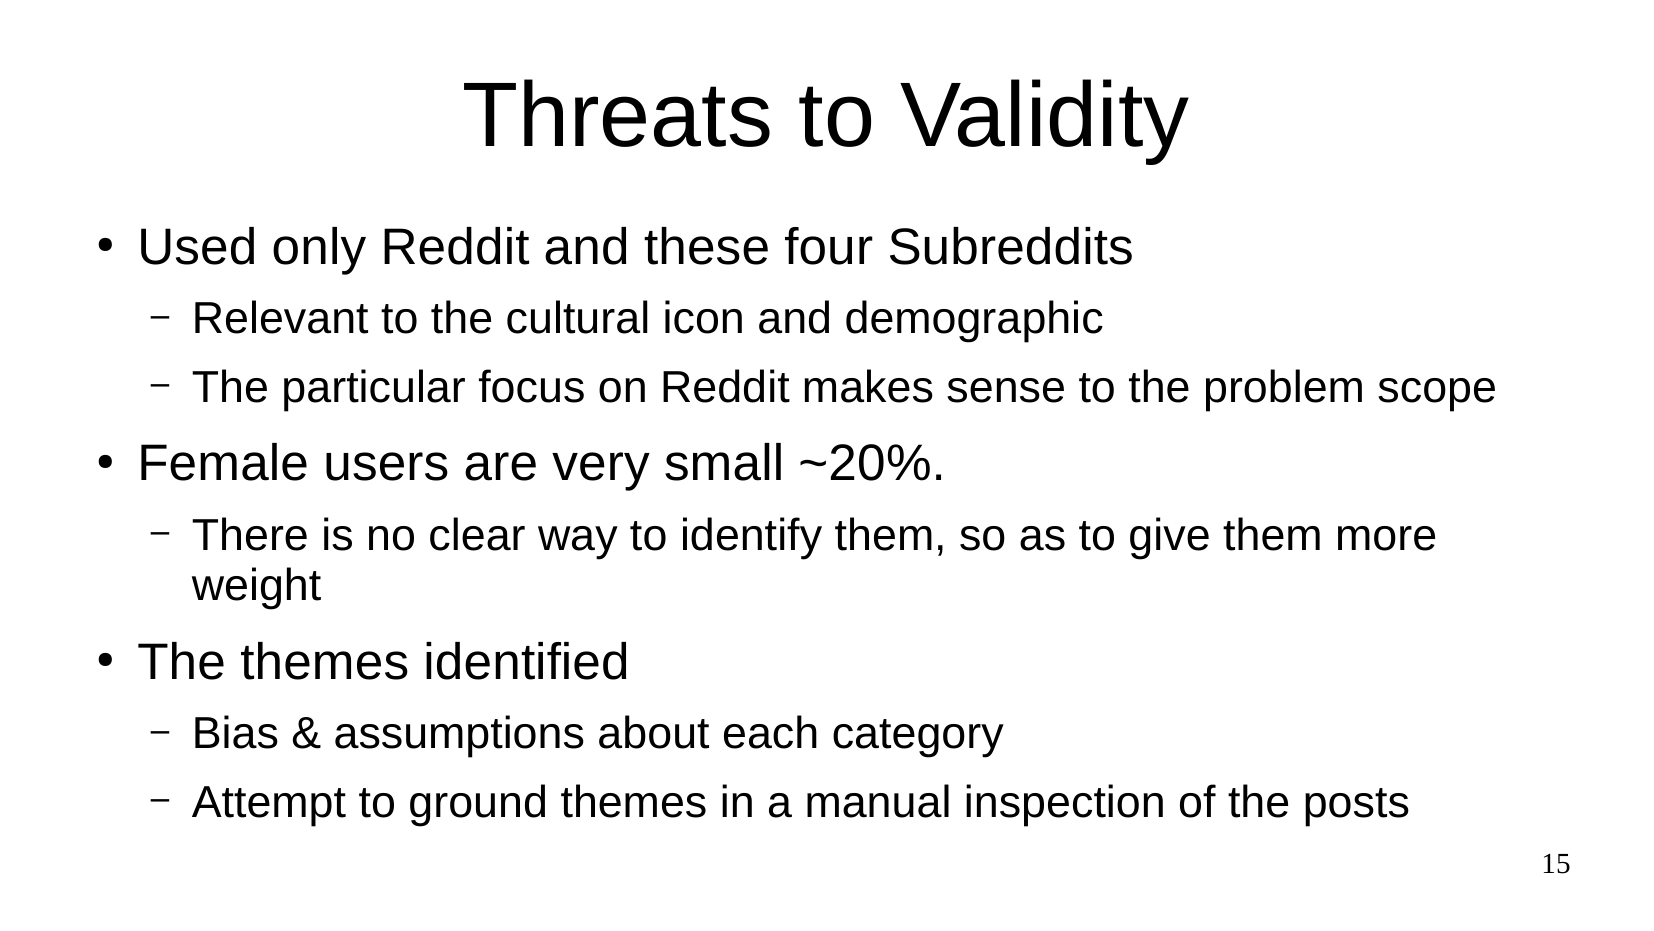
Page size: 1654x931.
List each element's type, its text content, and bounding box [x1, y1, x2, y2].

title Threats to Validity [82, 37, 1571, 193]
list Used only Reddit and these four Subreddits Relevant to the cultural icon and demographic The particular focus on Reddit makes sense to the problem scope Female users are very small ~20%. There is no clear way to identify them, so as to give them more weight The themes identified Bias & assumptions about each category Attempt to ground themes in a manual inspection of the posts [82, 217, 1571, 831]
